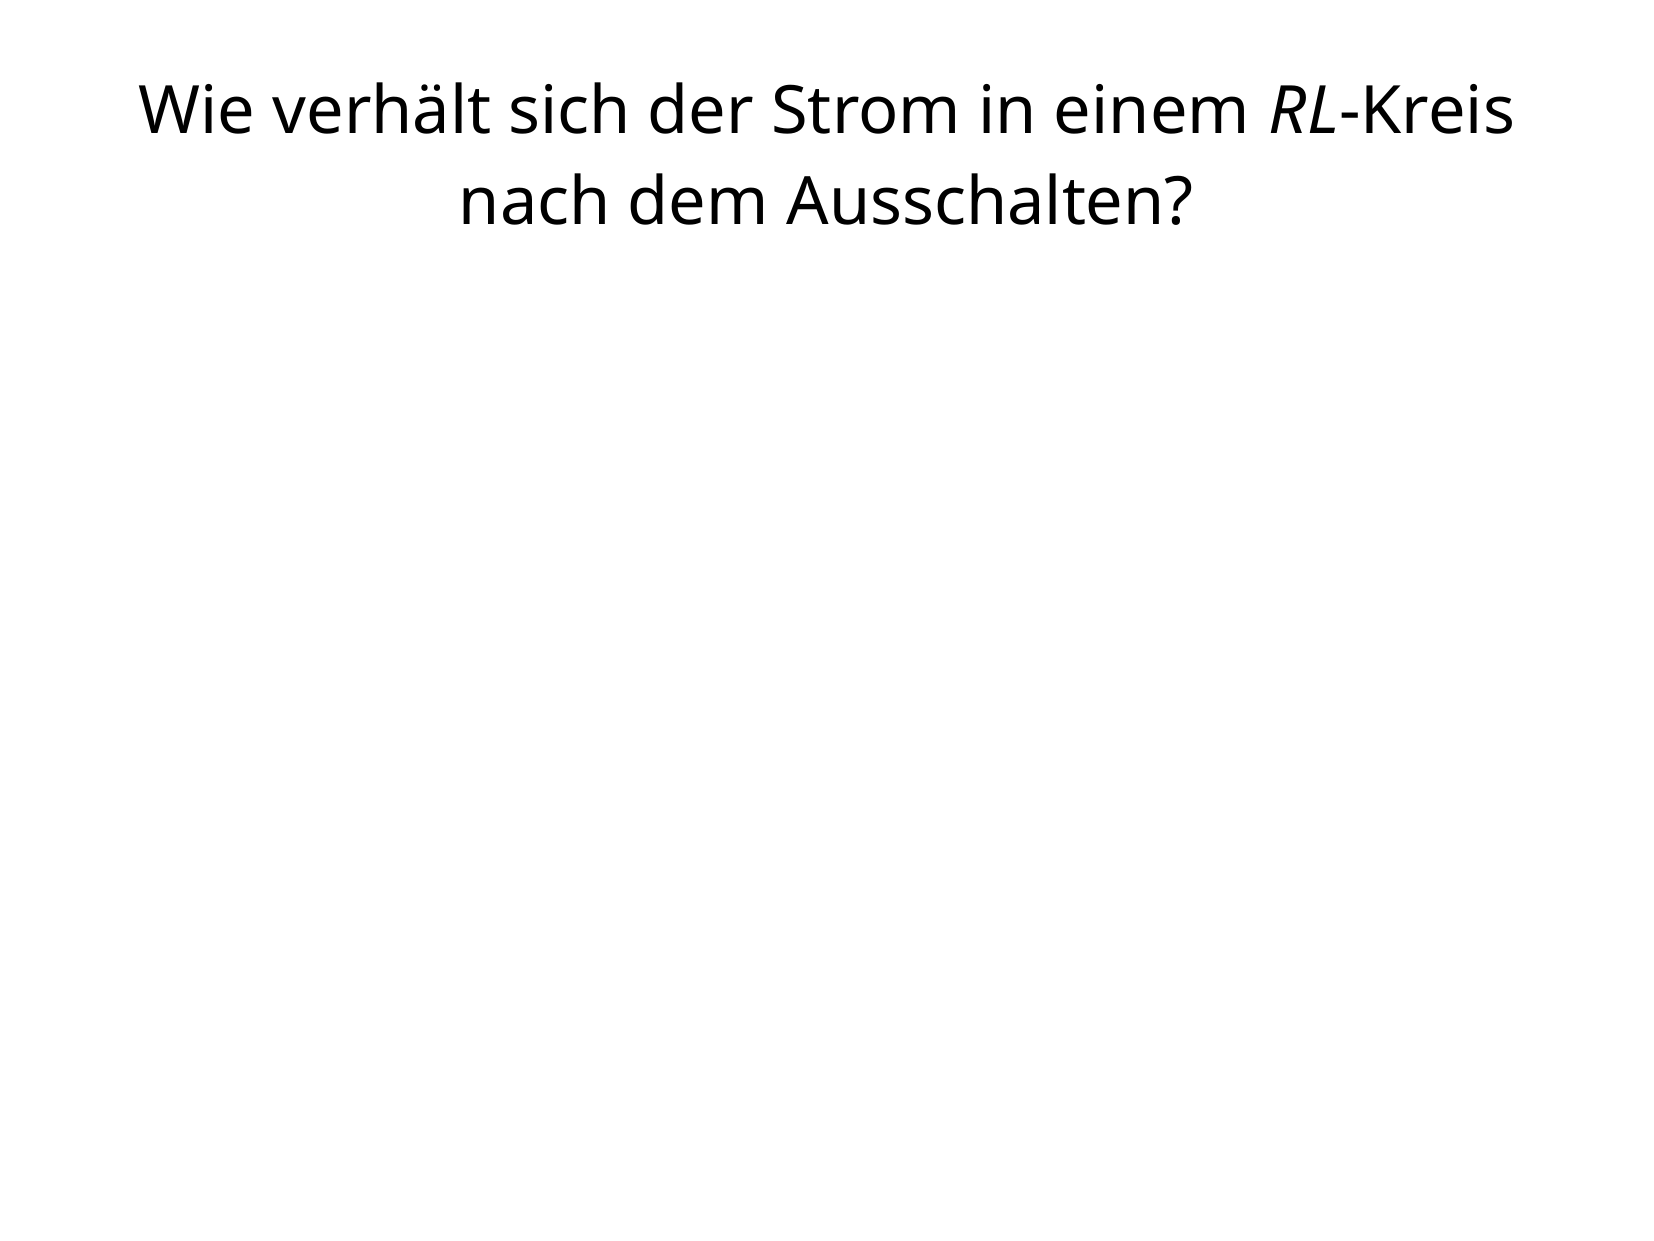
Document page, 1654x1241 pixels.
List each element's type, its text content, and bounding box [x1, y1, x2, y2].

title Wie verhält sich der Strom in einem RL-Kreis nach dem Ausschalten? [82, 49, 1571, 257]
